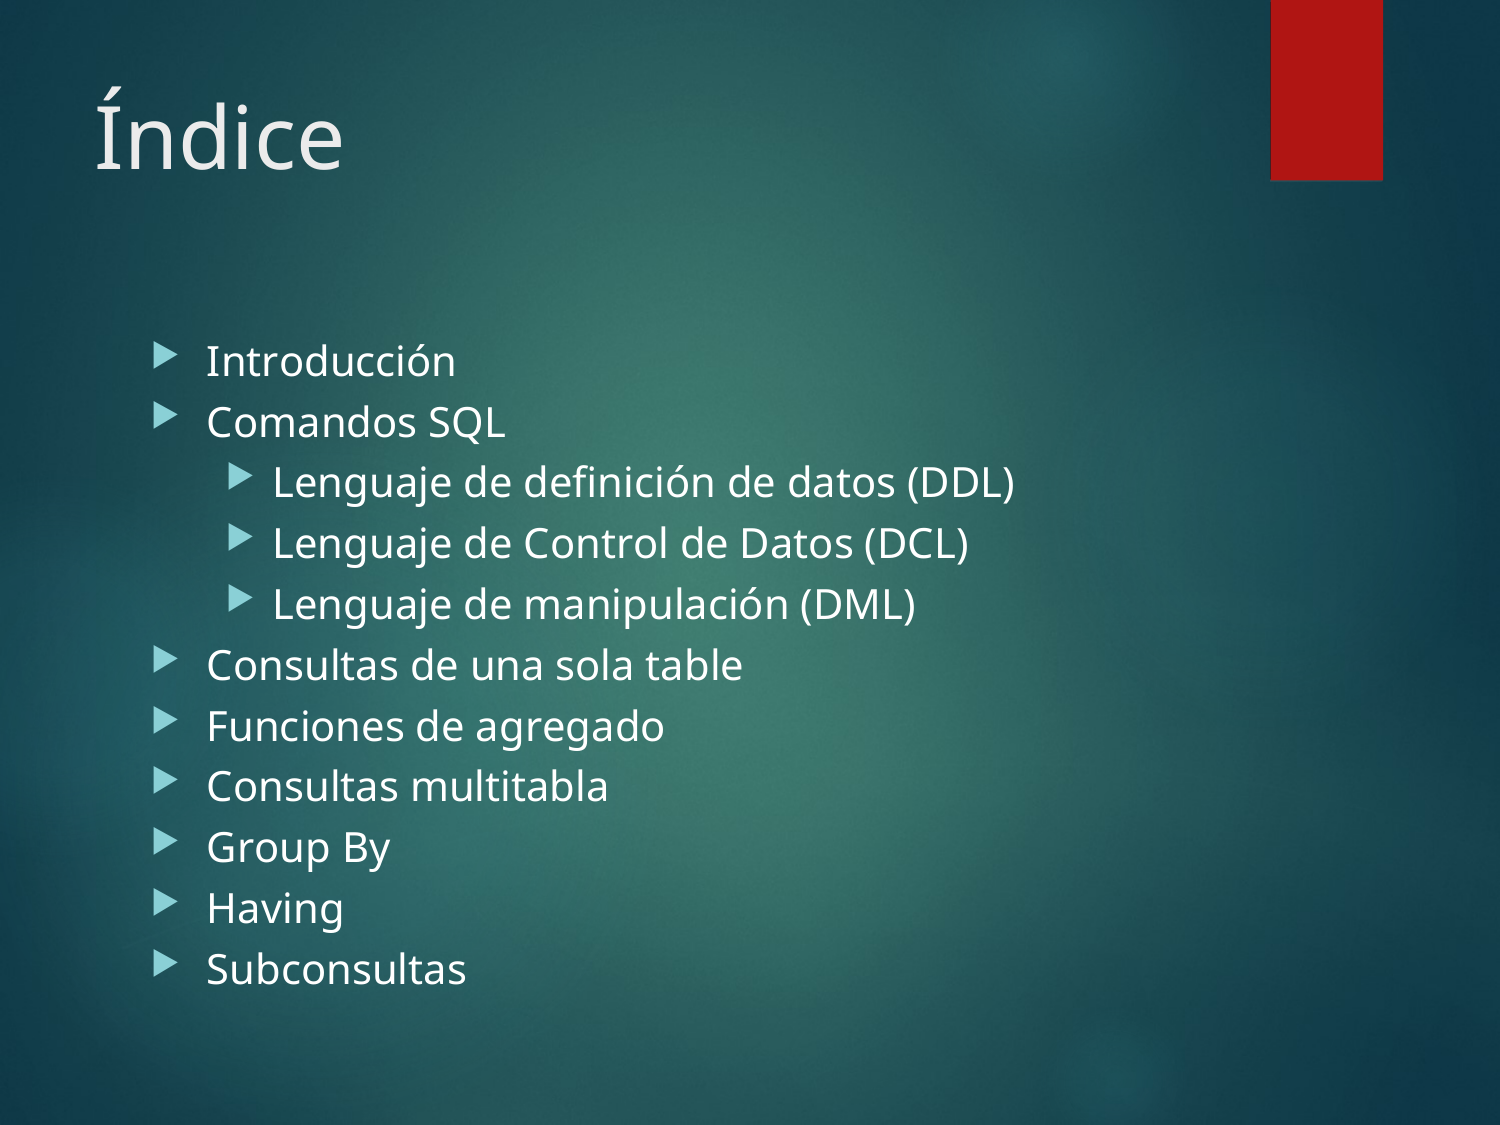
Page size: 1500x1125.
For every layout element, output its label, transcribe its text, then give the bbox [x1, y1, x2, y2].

list Introducción Comandos SQL Lenguaje de definición de datos (DDL) Lenguaje de Control de Datos (DCL) Lenguaje de manipulación (DML) Consultas de una sola table Funciones de agregado Consultas multitabla Group By Having Subconsultas [135, 336, 1237, 1025]
picture [0, 0, 1500, 1125]
title Índice [79, 74, 1237, 304]
